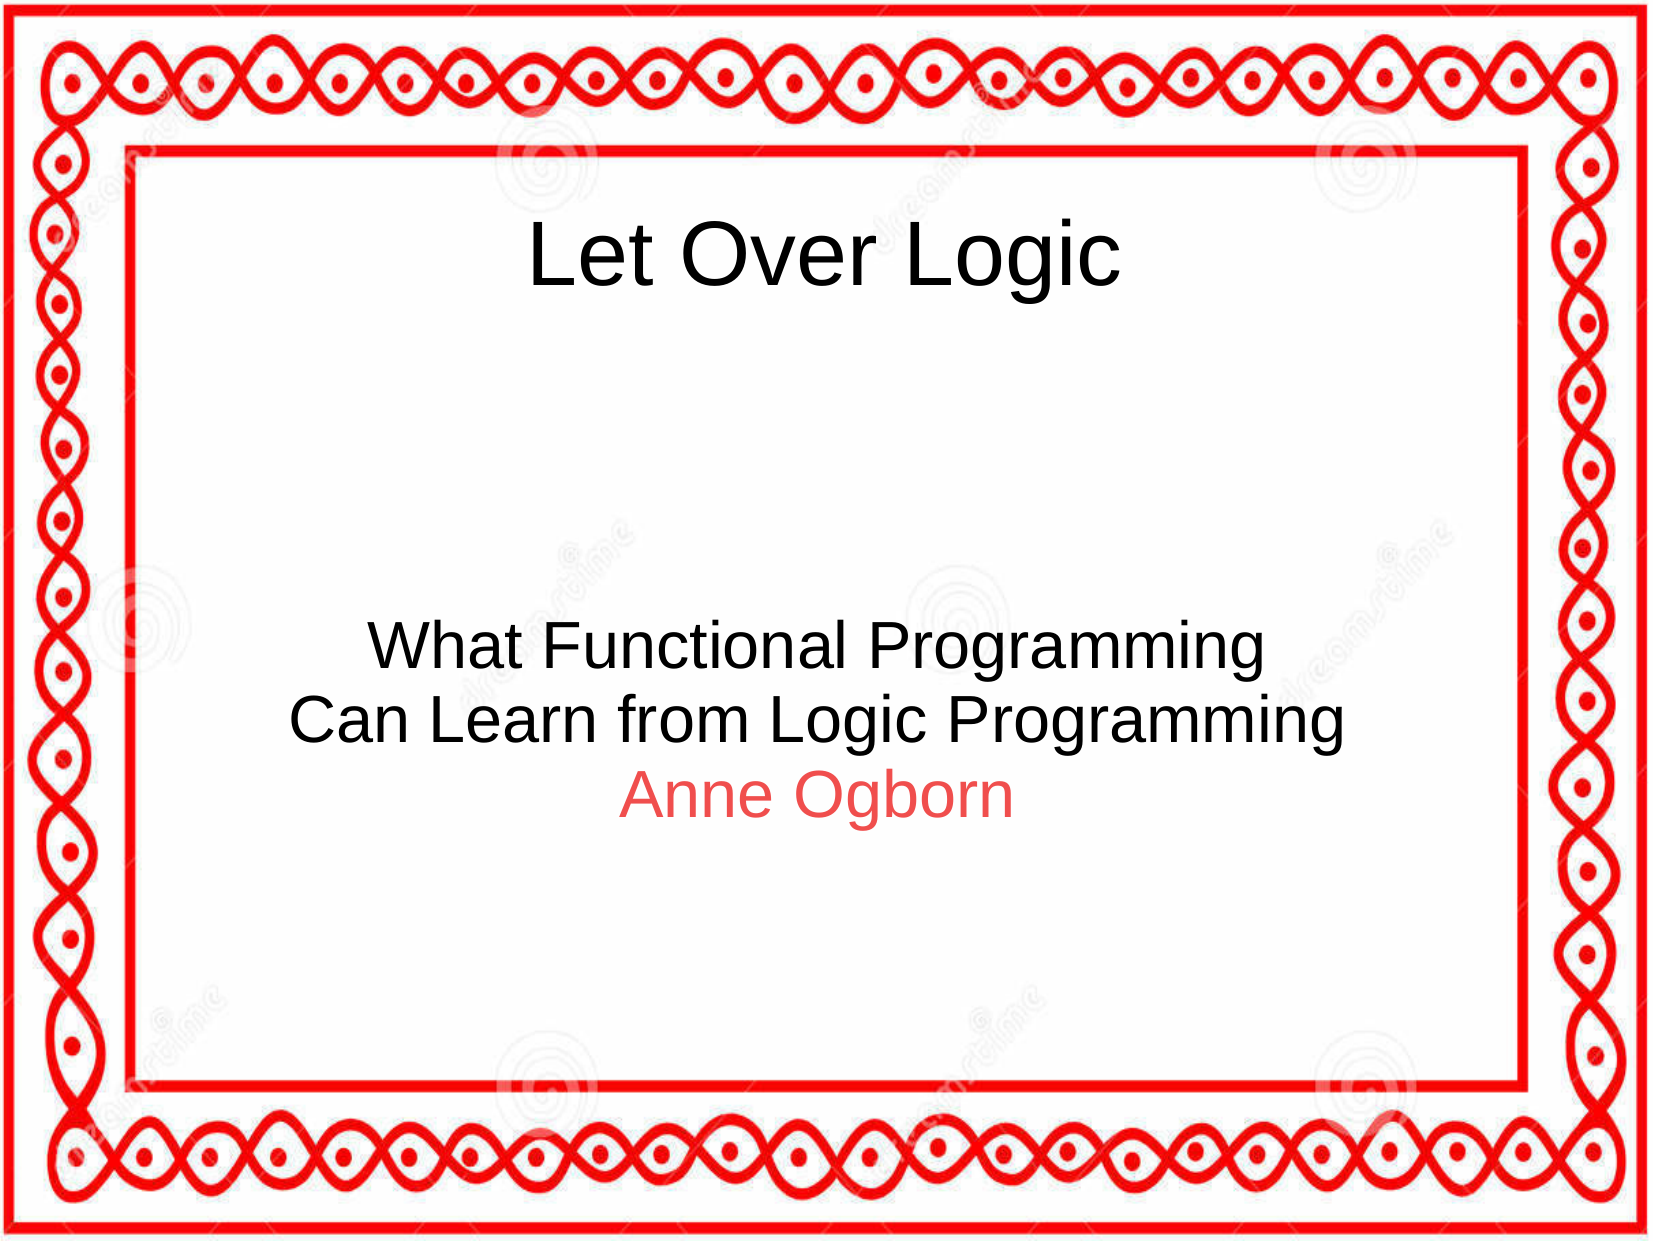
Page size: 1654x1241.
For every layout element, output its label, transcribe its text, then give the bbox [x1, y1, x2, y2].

picture [0, 0, 1654, 1241]
subtitle What Functional Programming Can Learn from Logic Programming Anne Ogborn [120, 360, 1516, 1080]
title Let Over Logic [135, 150, 1516, 358]
